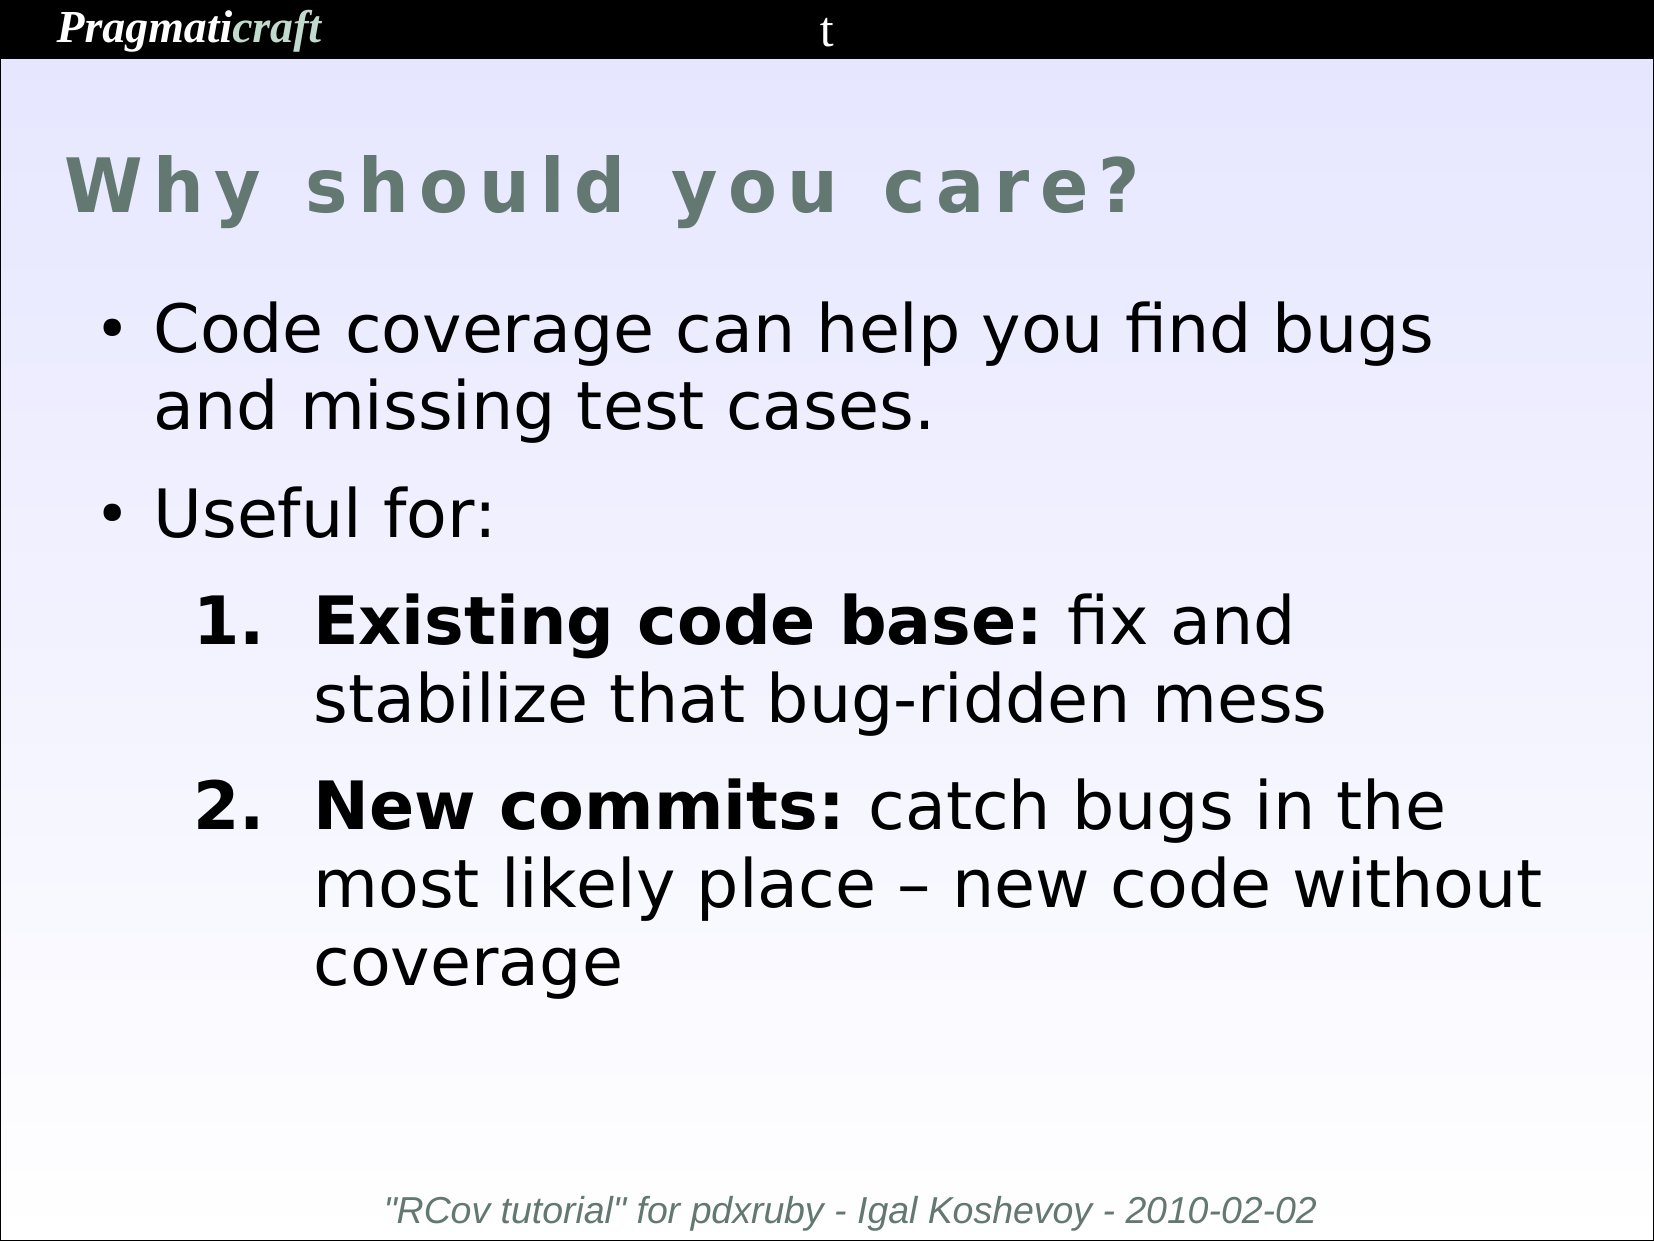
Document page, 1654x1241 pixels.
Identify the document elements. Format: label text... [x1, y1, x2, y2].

title Why should you care? [64, 119, 1587, 254]
list Code coverage can help you find bugs and missing test cases. Useful for: Existing code base: fix and stabilize that bug-ridden mess New commits: catch bugs in the most likely place – new code without coverage [82, 290, 1571, 1094]
